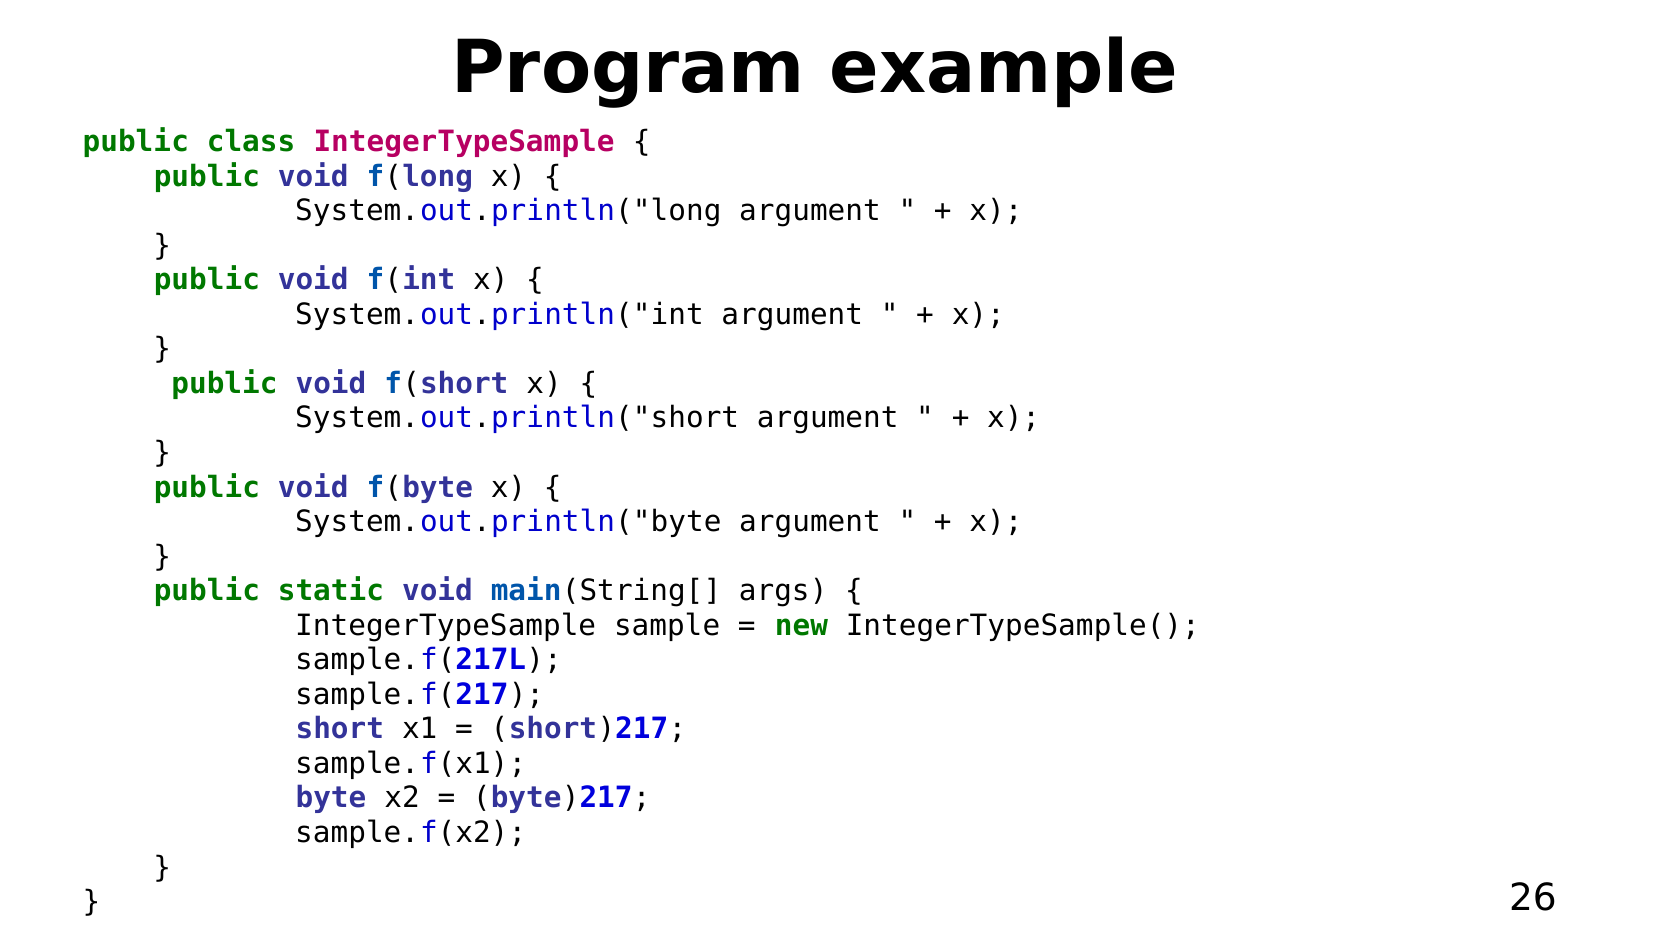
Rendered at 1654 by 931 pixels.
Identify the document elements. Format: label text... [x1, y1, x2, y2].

list public class IntegerTypeSample { public void f(long x) { System.out.println("long argument " + x); } public void f(int x) { System.out.println("int argument " + x); } public void f(short x) { System.out.println("short argument " + x); } public void f(byte x) { System.out.println("byte argument " + x); } public static void main(String[] args) { IntegerTypeSample sample = new IntegerTypeSample(); sample.f(217L); sample.f(217); short x1 = (short)217; sample.f(x1); byte x2 = (byte)217; sample.f(x2); } } [82, 124, 1538, 922]
title Program example [70, 25, 1560, 111]
